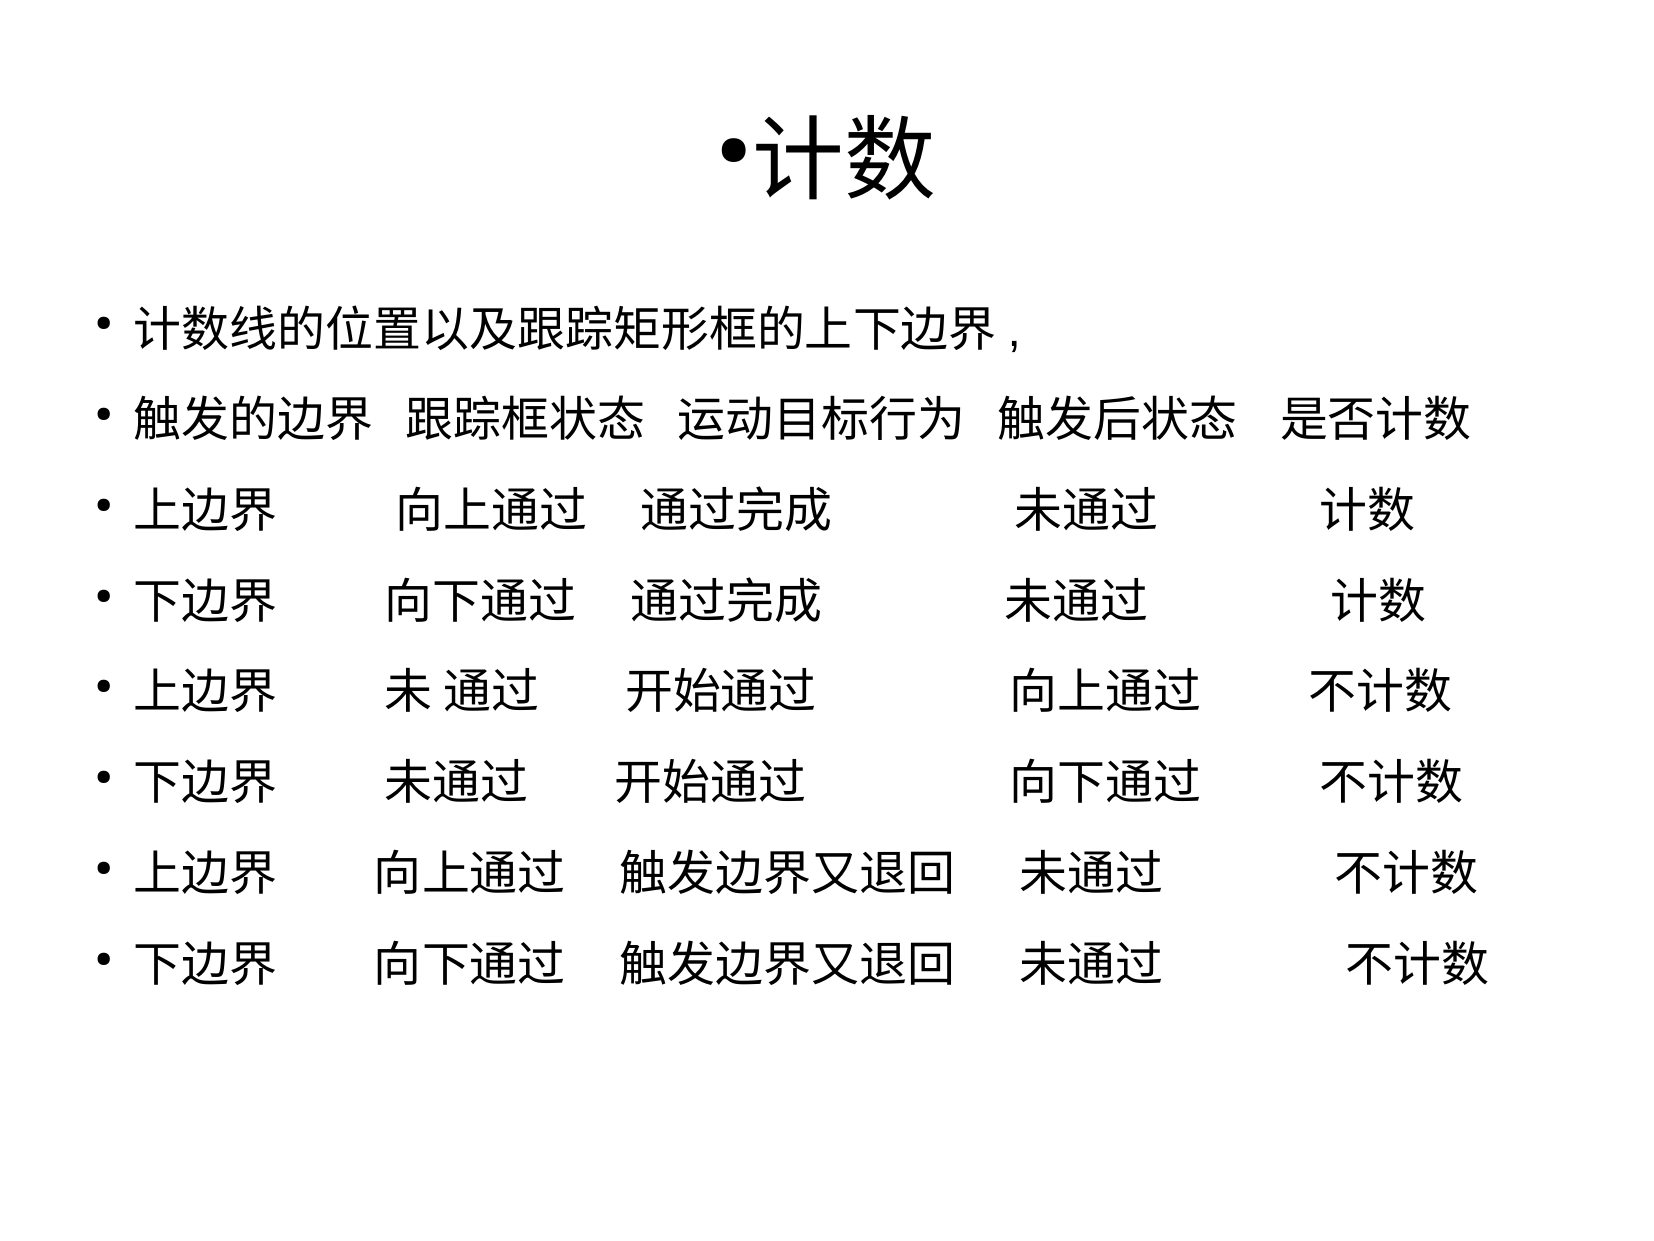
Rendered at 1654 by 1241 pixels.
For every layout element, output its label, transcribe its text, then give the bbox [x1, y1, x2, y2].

list 计数线的位置以及跟踪矩形框的上下边界, 触发的边界 跟踪框状态 运动目标行为 触发后状态 是否计数 上边界 向上通过 通过完成 未通过 计数 下边界 向下通过 通过完成 未通过 计数 上边界 未 通过 开始通过 向上通过 不计数 下边界 未通过 开始通过 向下通过 不计数 上边界 向上通过 触发边界又退回 未通过 不计数 下边界 向下通过 触发边界又退回 未通过 不计数 [82, 290, 1571, 1010]
title 计数 [82, 49, 1571, 257]
